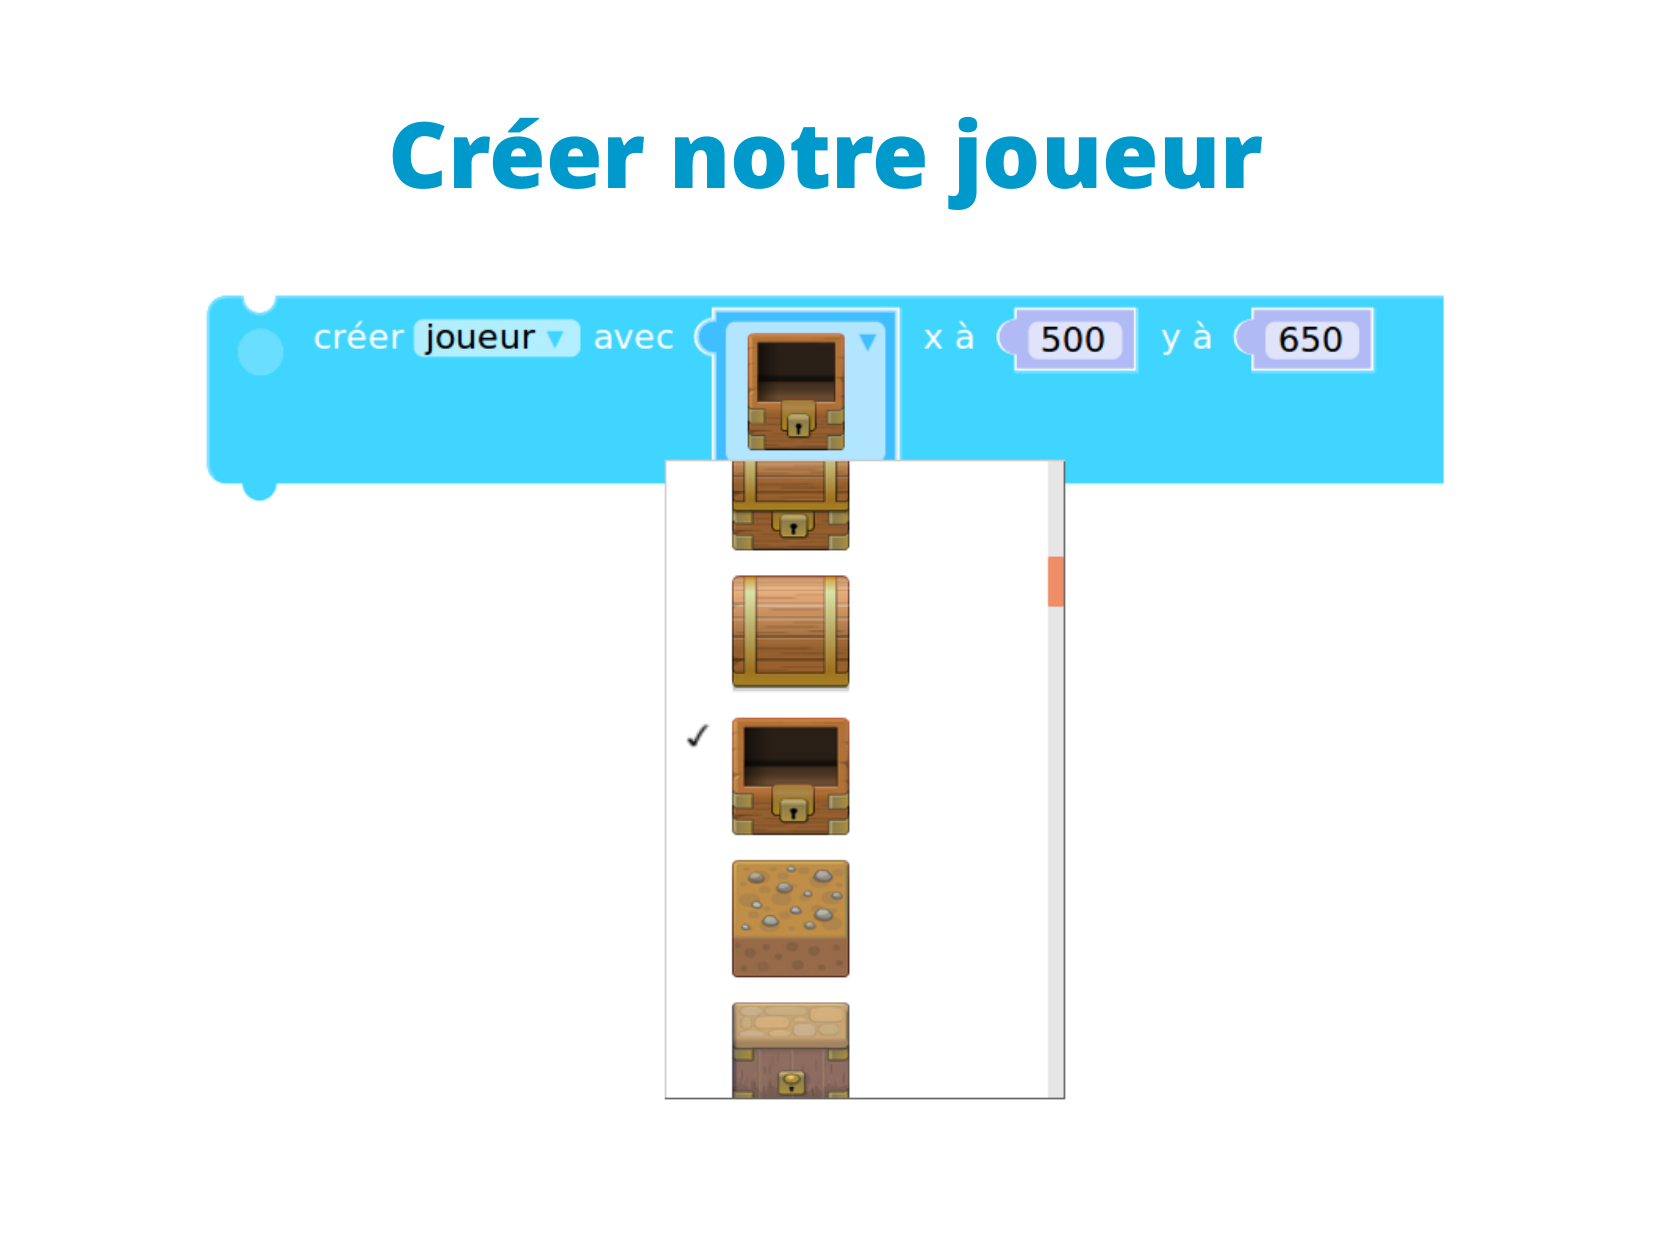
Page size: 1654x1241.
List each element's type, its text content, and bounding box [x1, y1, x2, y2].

picture [185, 277, 1469, 1134]
title Créer notre joueur [82, 49, 1571, 257]
